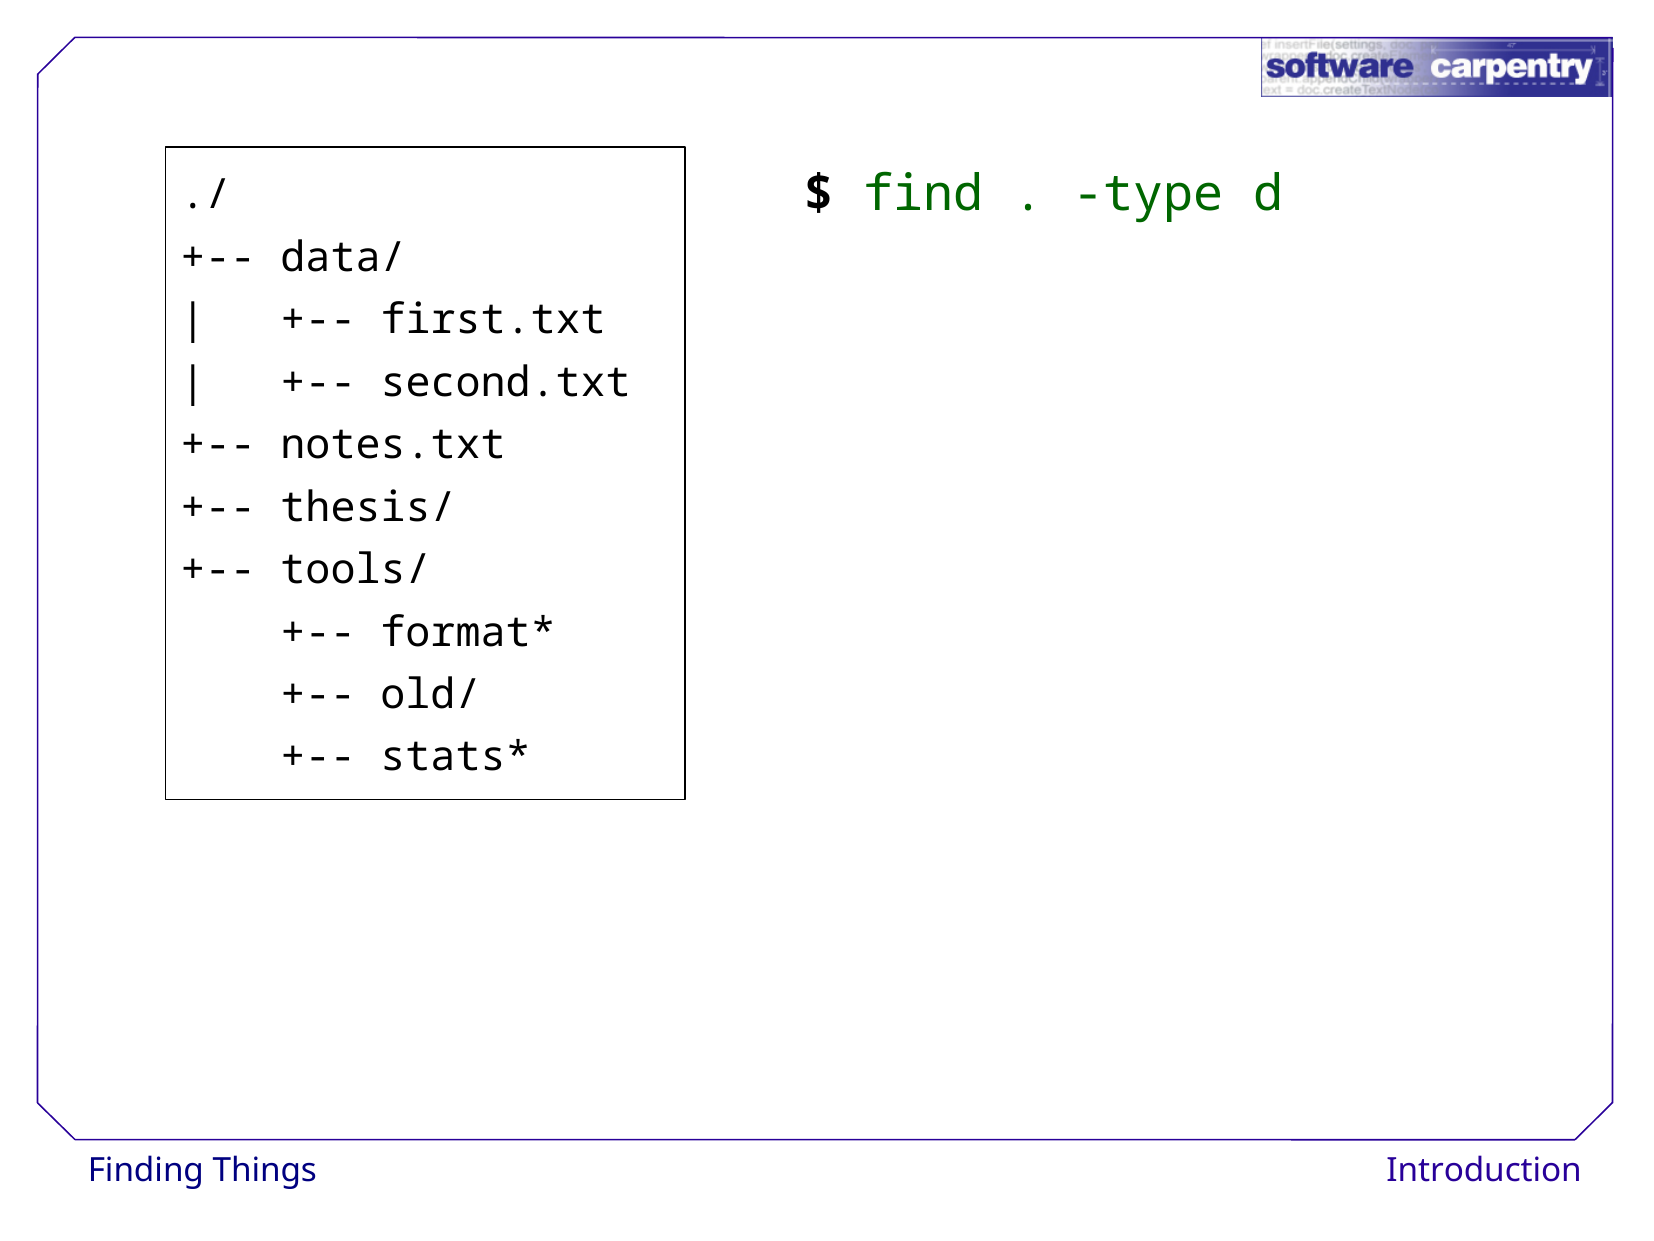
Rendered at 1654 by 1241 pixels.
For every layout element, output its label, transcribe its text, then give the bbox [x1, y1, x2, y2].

text_box ./ +-- data/ | +-- first.txt | +-- second.txt +-- notes.txt +-- thesis/ +-- tools/ +-- format* +-- old/ +-- stats* [165, 147, 686, 800]
picture [1261, 39, 1613, 97]
text_box $ find . -type d [789, 138, 1480, 1055]
